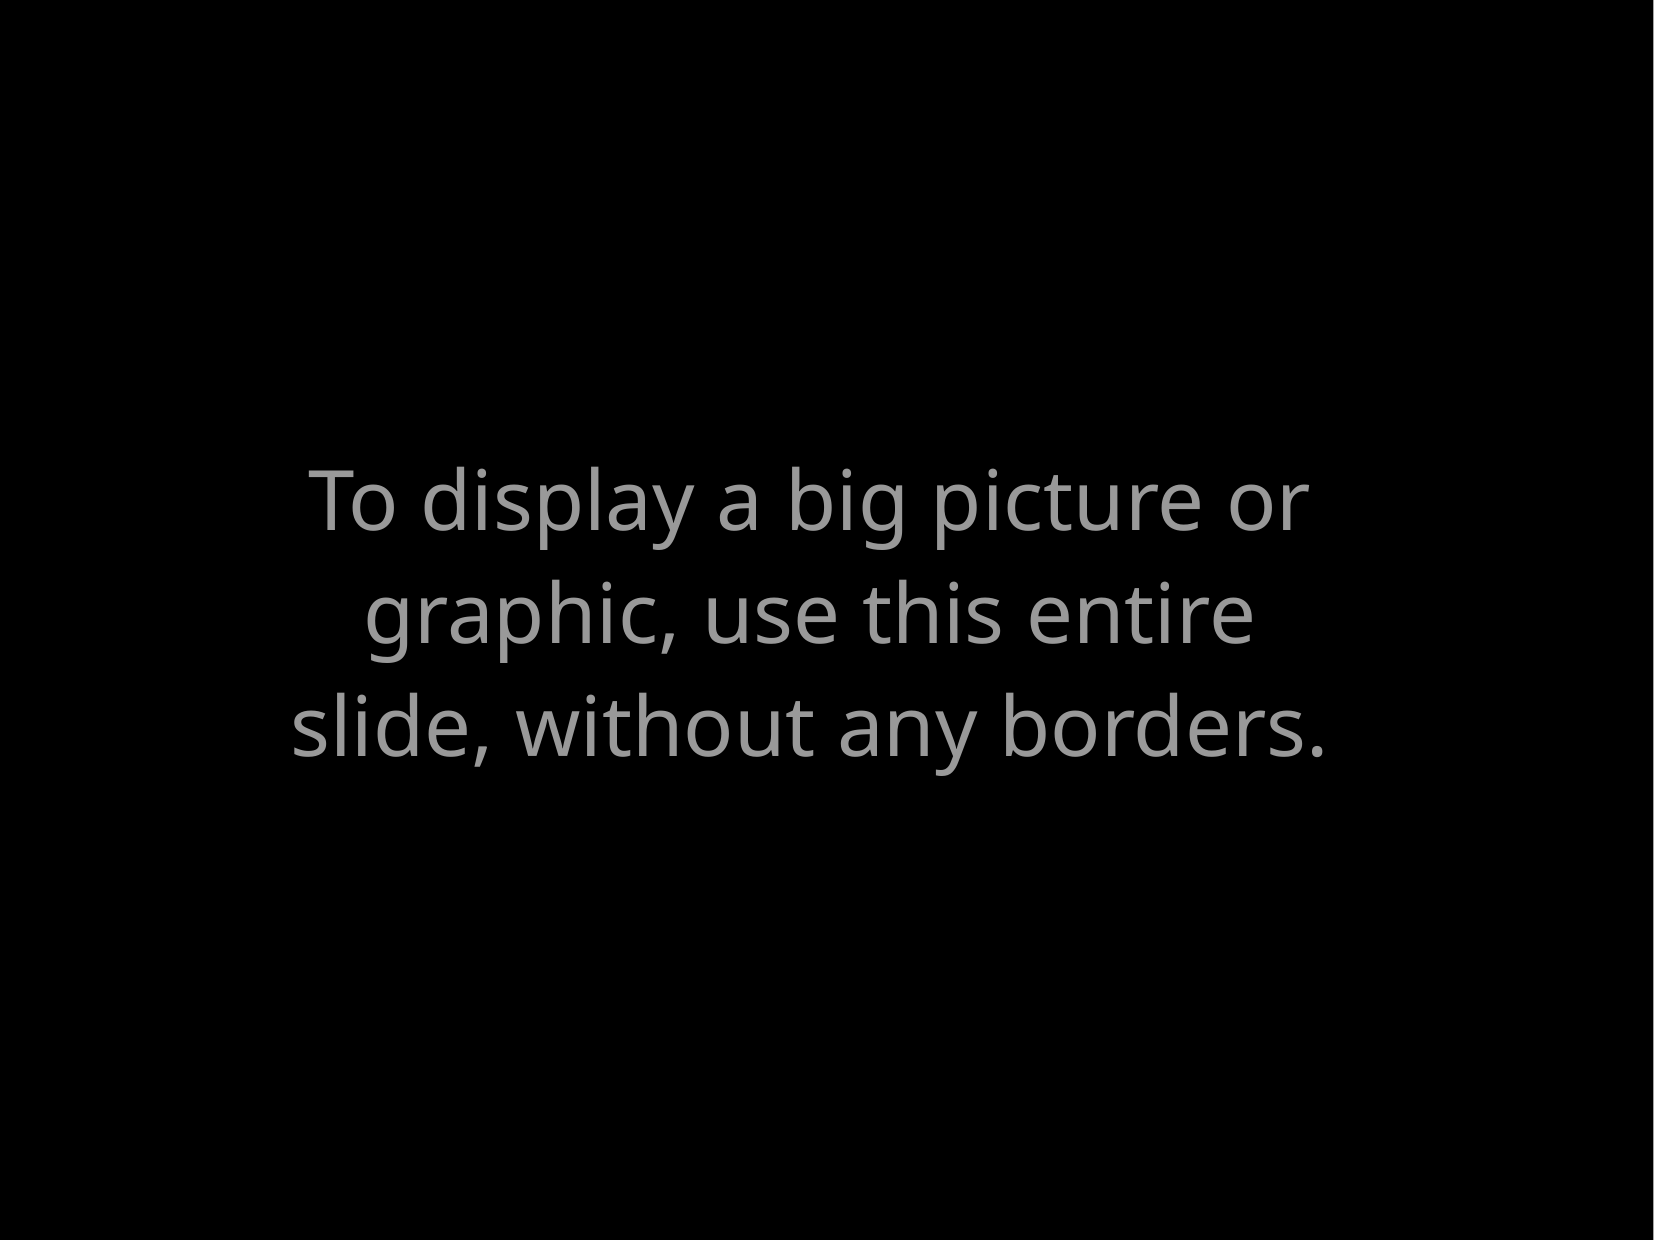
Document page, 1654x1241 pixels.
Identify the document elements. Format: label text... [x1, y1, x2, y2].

text_box To display a big picture or graphic, use this entire slide, without any borders. [275, 433, 1378, 807]
